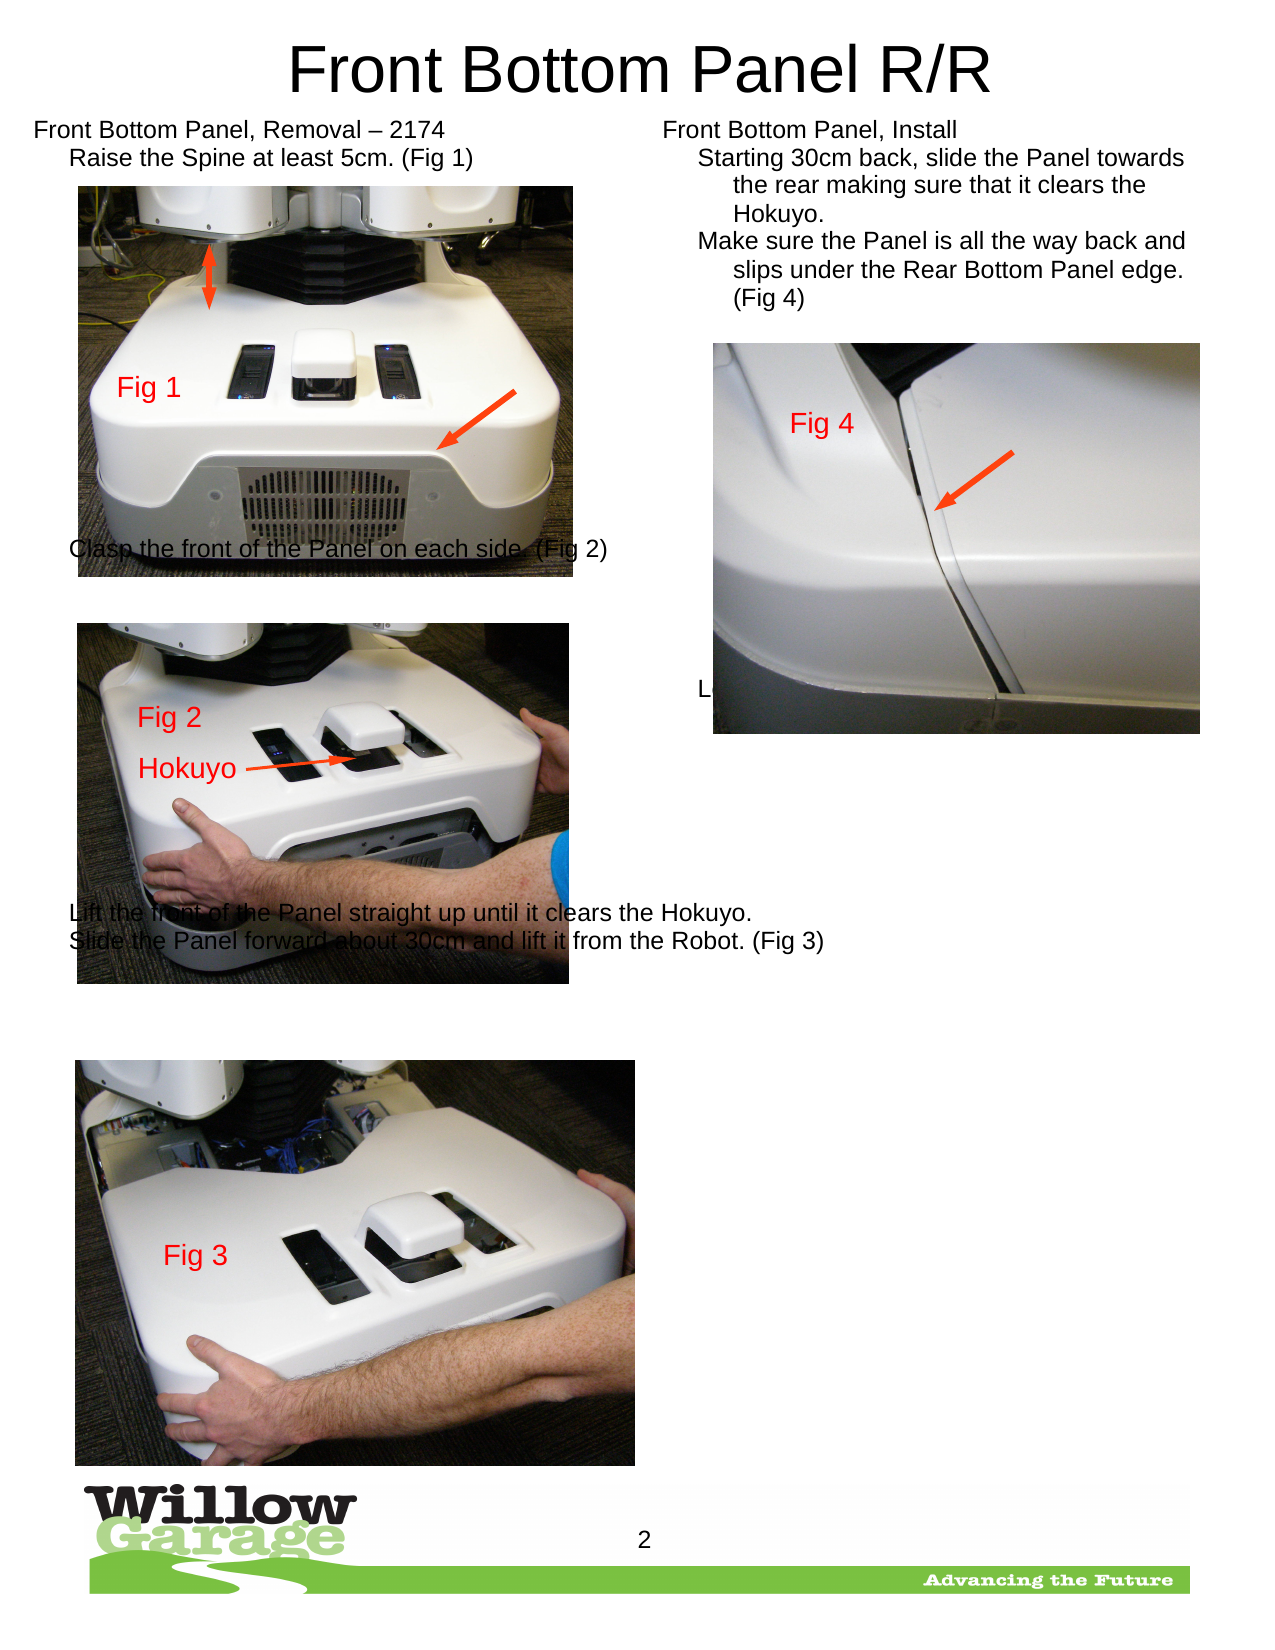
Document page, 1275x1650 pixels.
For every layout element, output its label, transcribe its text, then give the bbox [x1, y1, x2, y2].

picture [713, 343, 1200, 734]
title Front Bottom Panel R/R [84, 18, 1190, 115]
text_box Hokuyo [123, 744, 254, 797]
text_box Fig 4 [774, 399, 884, 451]
picture [84, 1484, 1190, 1594]
list Front Bottom Panel, Install Starting 30cm back, slide the Panel towards the rear making sure that it clears the Hokuyo. Make sure the Panel is all the way back and slips under the Rear Bottom Panel edge. (Fig 4) Lower the front within the confines of the bumpers. (Fig 1) [662, 115, 1202, 1178]
text_box Fig 1 [101, 363, 199, 416]
picture [75, 1078, 635, 1466]
text_box Fig 3 [148, 1231, 255, 1284]
list Front Bottom Panel, Removal – 2174 Raise the Spine at least 5cm. (Fig 1) Clasp the front of the Panel on each side. (Fig 2) Lift the front of the Panel straight up until it clears the Hokuyo. Slide the Panel forward about 30cm and lift it from the Robot. (Fig 3) [33, 115, 662, 1078]
text_box Fig 2 [122, 693, 233, 746]
